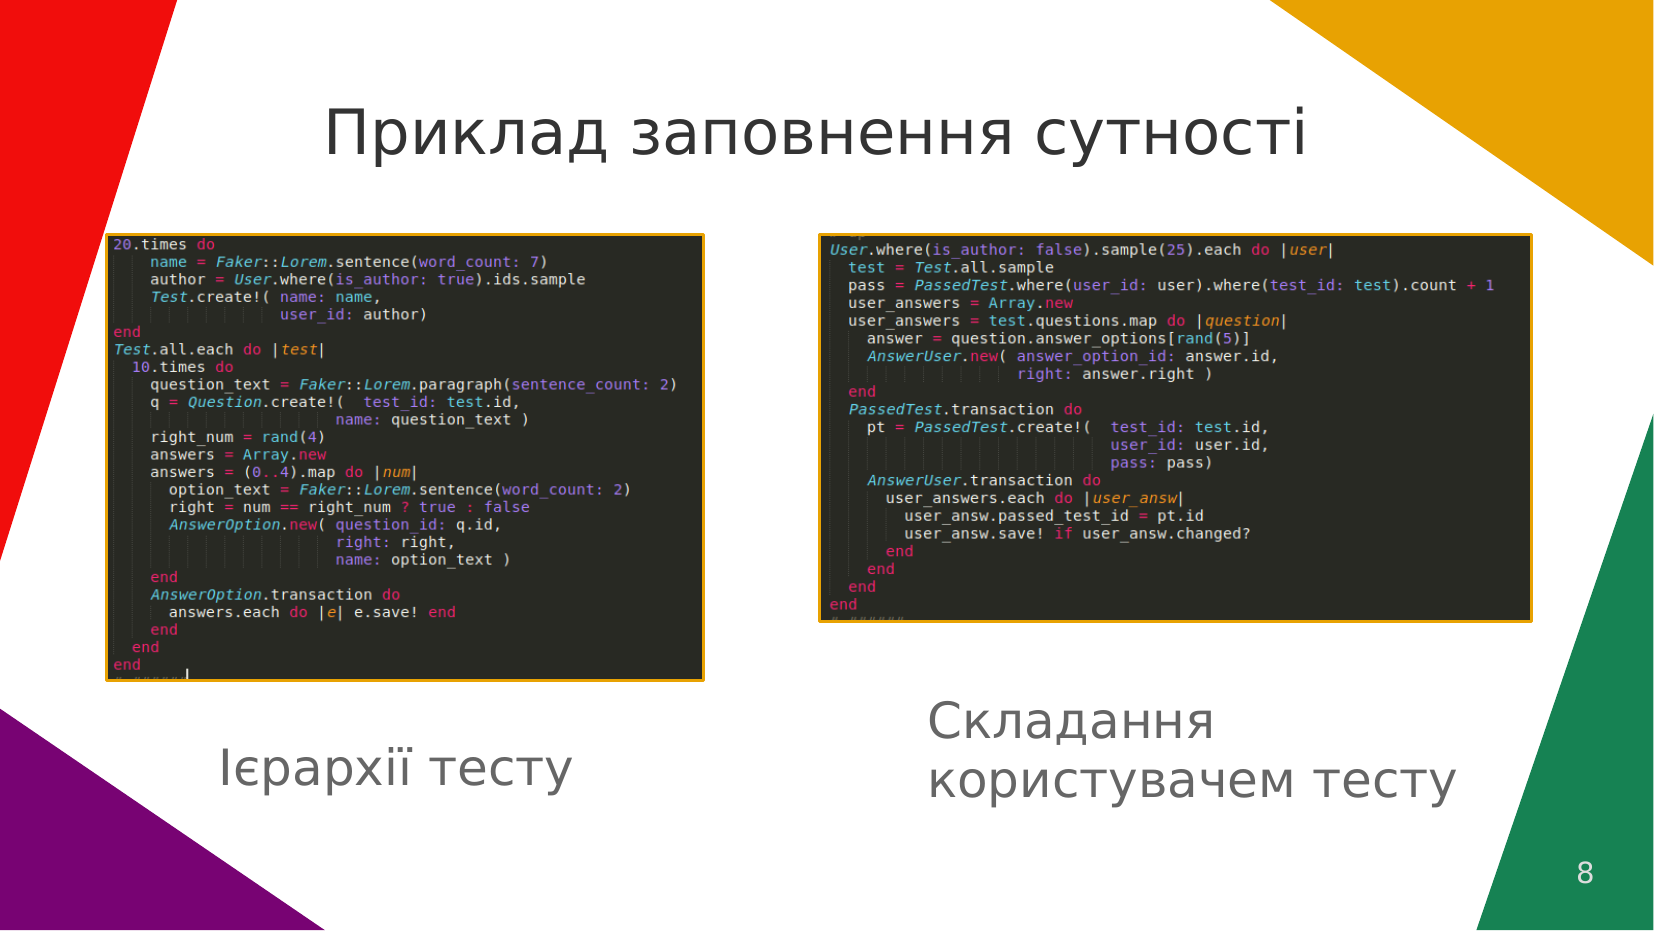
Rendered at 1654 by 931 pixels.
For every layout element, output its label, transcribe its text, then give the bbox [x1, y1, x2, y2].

list Складання користувачем тесту [856, 692, 1548, 827]
list Ієрархії тесту [147, 738, 840, 798]
title Приклад заповнення сутності [118, 59, 1536, 207]
picture [108, 236, 703, 680]
picture [821, 236, 1530, 621]
